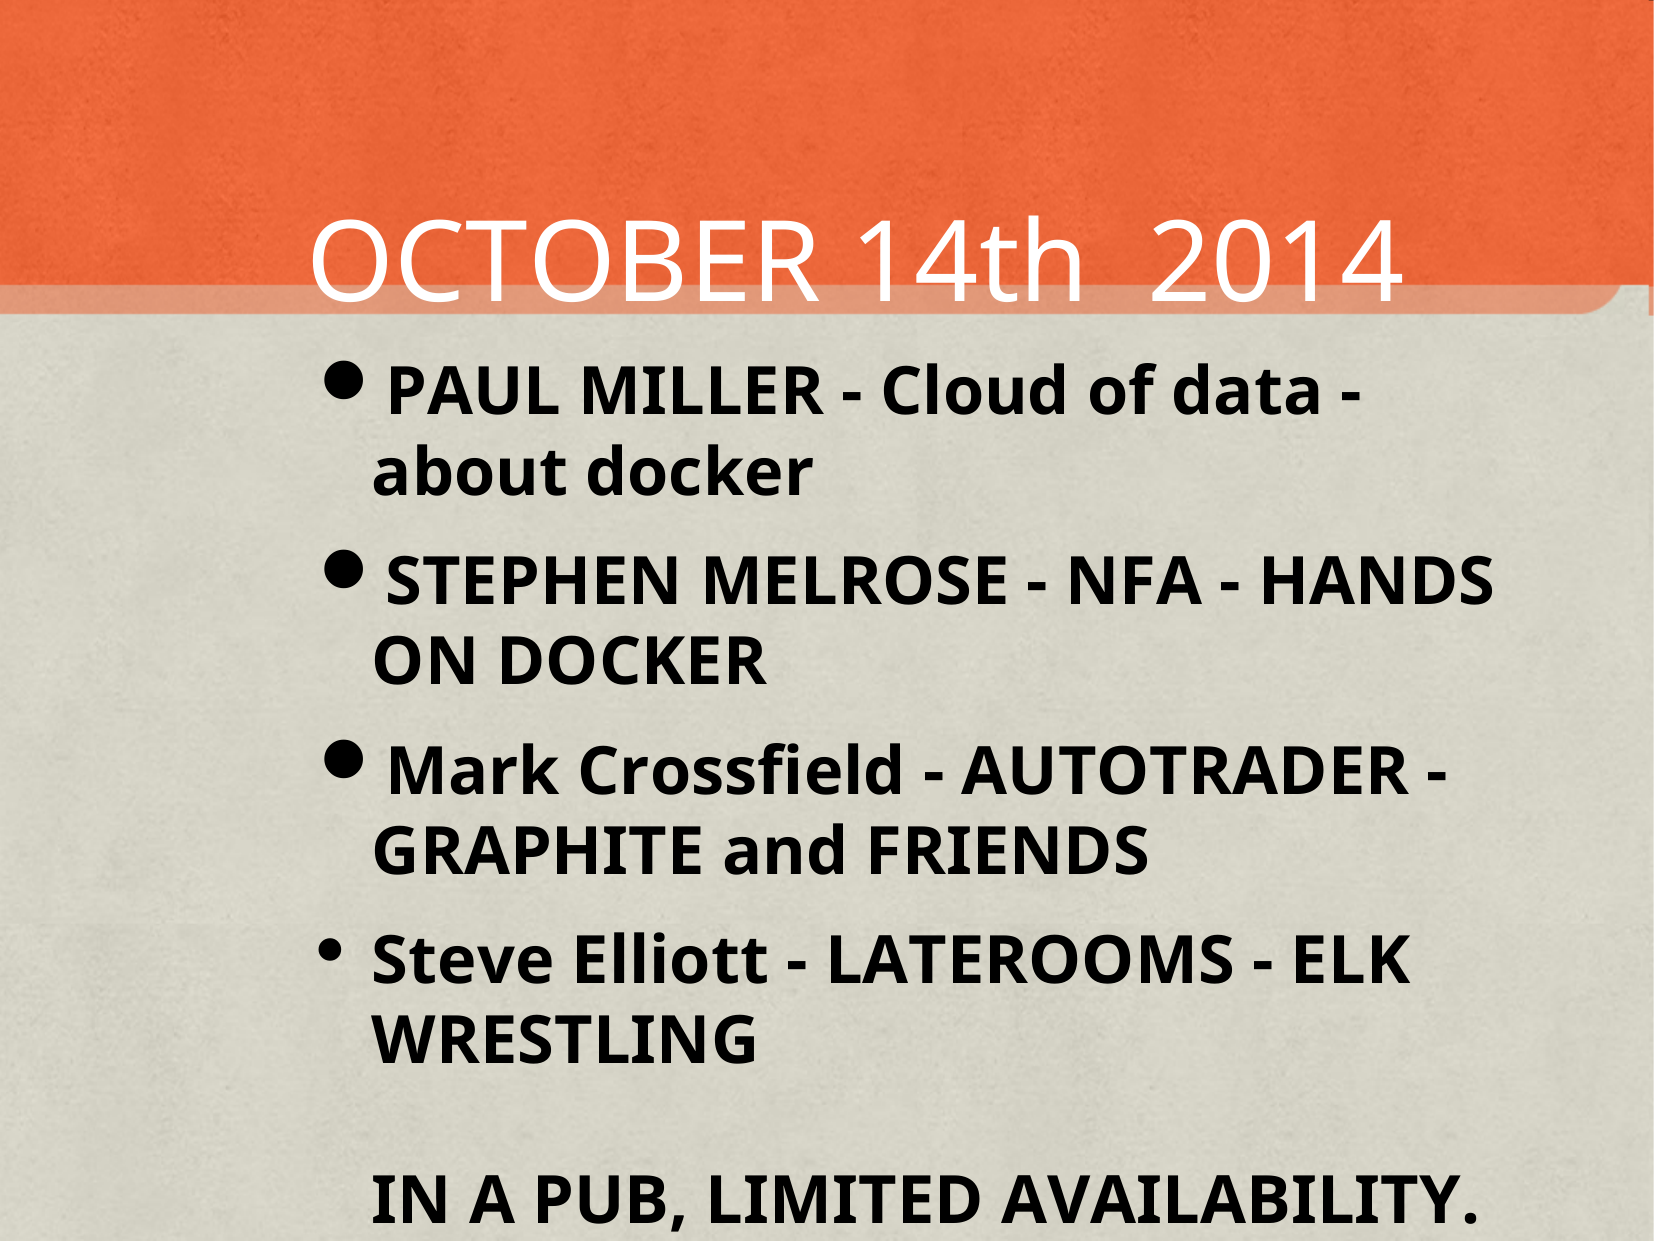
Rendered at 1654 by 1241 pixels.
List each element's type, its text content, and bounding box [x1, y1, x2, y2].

text_box OCTOBER 14th 2014 [306, 189, 1654, 318]
picture [0, 0, 1654, 1241]
text_box PAUL MILLER - Cloud of data - about docker STEPHEN MELROSE - NFA - HANDS ON DOCKER Mark Crossfield - AUTOTRADER - GRAPHITE and FRIENDS Steve Elliott - LATEROOMS - ELK WRESTLING IN A PUB, LIMITED AVAILABILITY. [301, 348, 1525, 1068]
